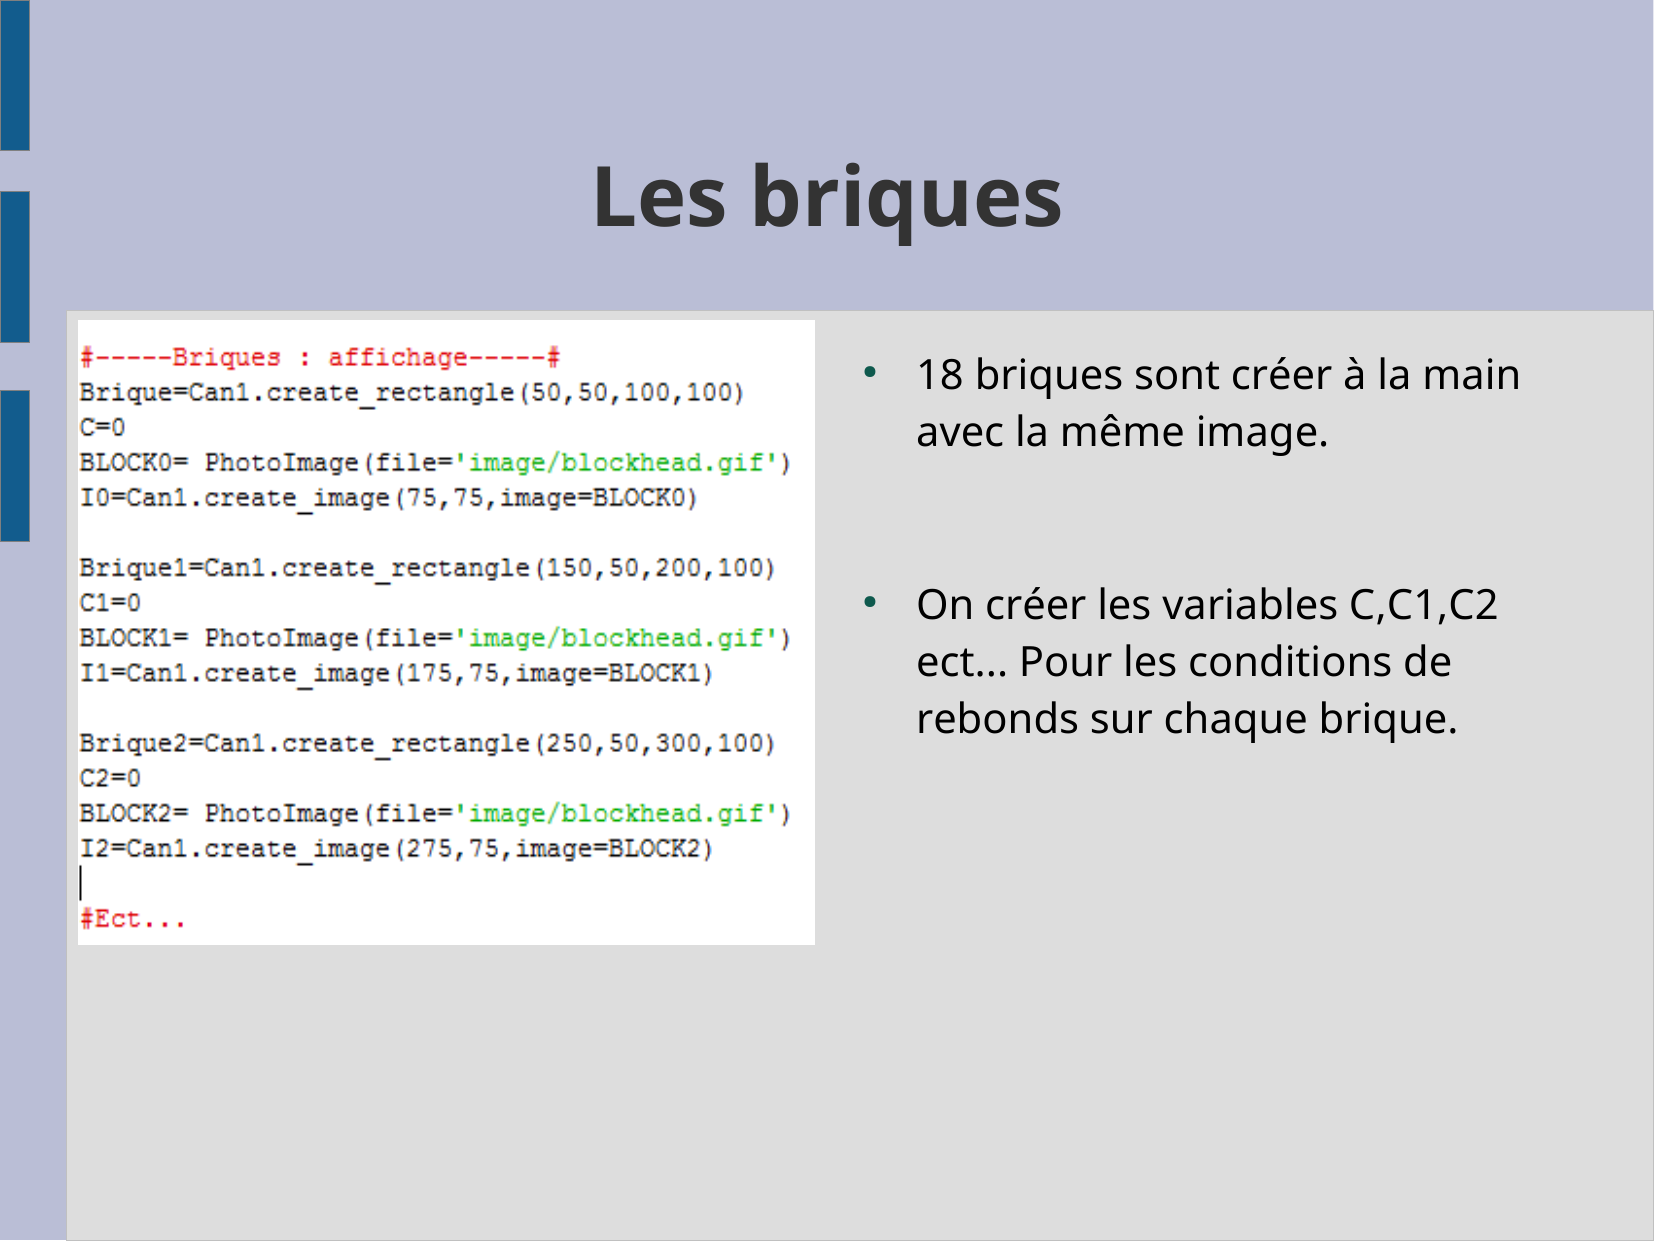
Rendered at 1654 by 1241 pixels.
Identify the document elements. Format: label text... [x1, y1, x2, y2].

list 18 briques sont créer à la main avec la même image. On créer les variables C,C1,C2 ect... Pour les conditions de rebonds sur chaque brique. [845, 344, 1535, 719]
title Les briques [121, 91, 1534, 299]
picture [78, 320, 815, 945]
